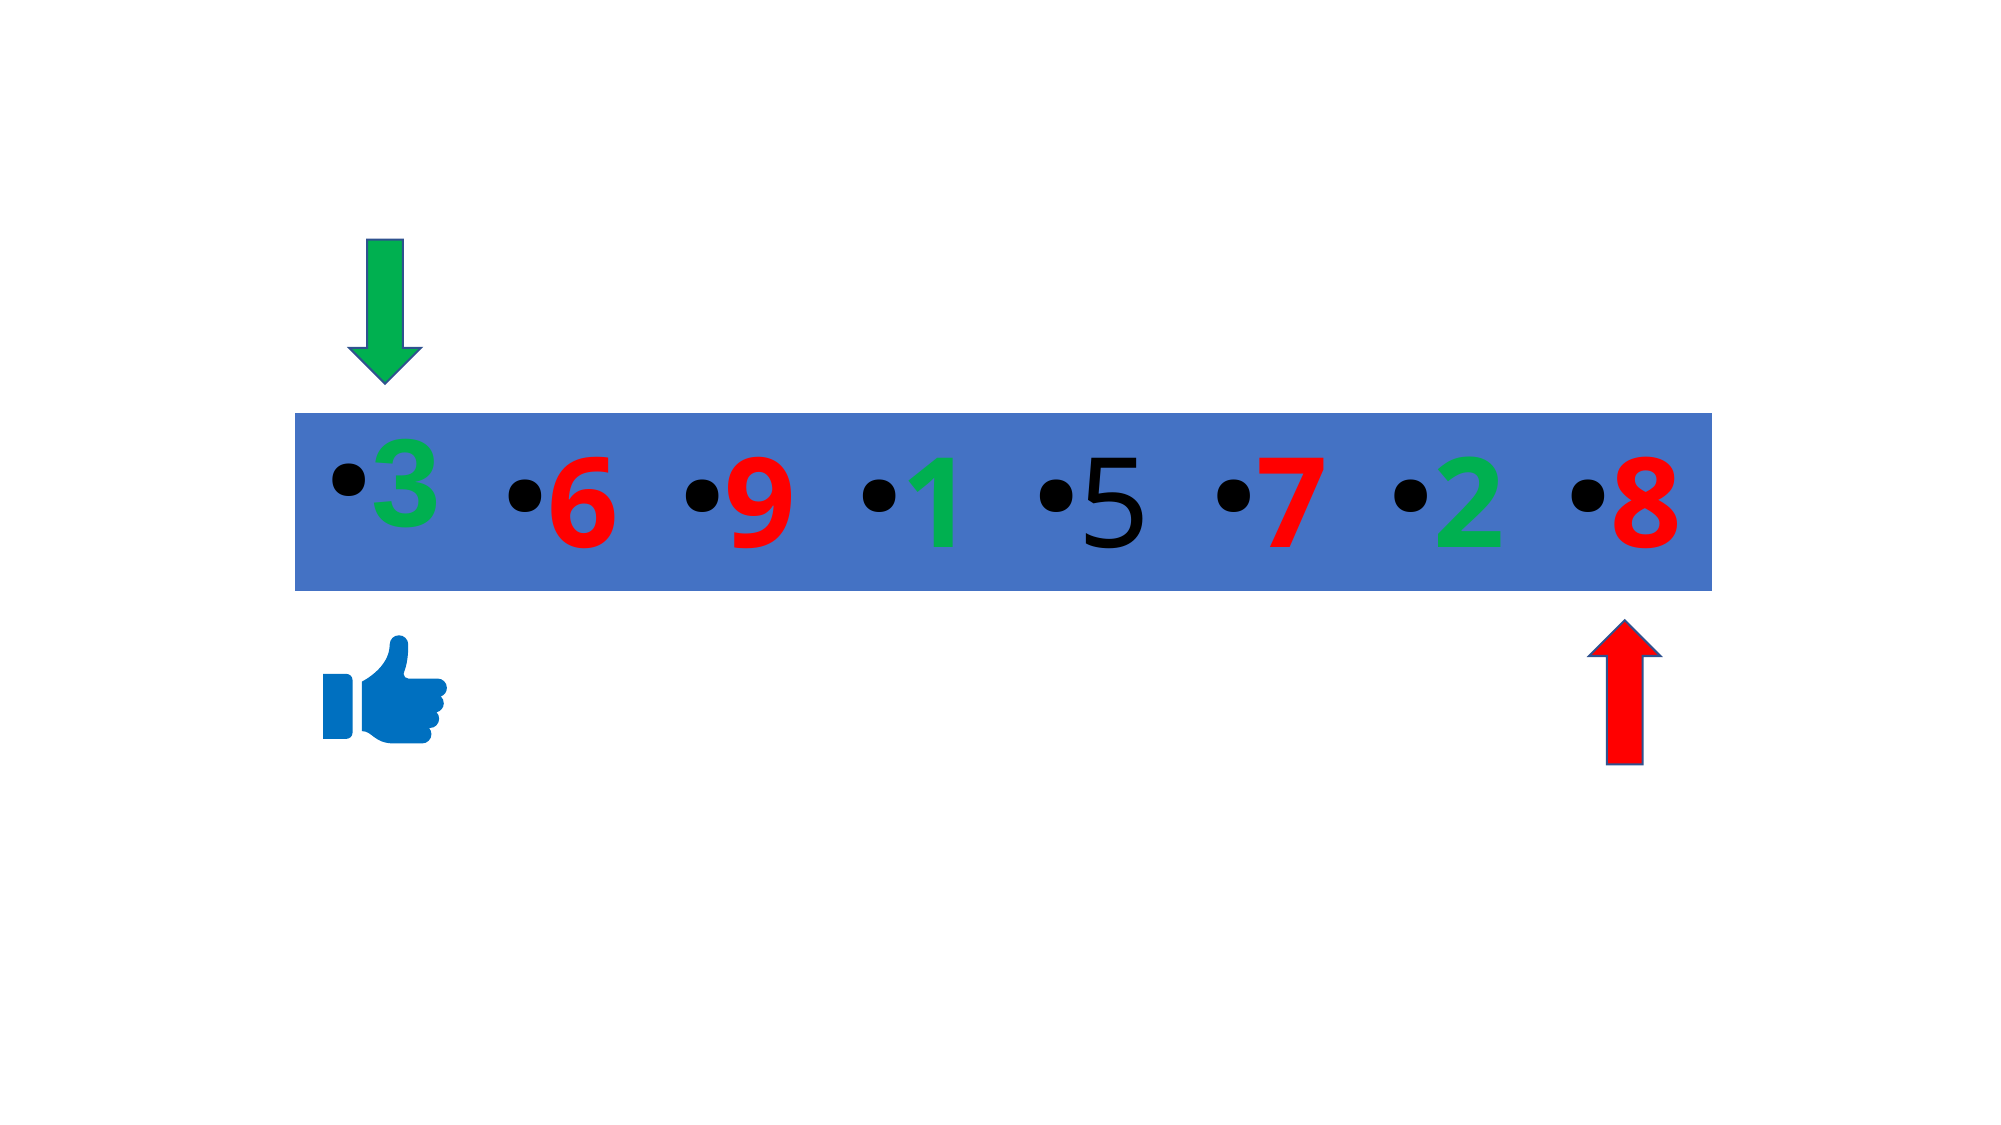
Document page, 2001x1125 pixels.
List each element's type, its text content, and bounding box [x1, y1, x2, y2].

text_box [349, 239, 421, 384]
table_header 6 [472, 413, 649, 591]
table_header 3 [295, 413, 472, 591]
table_header 5 [1004, 413, 1181, 591]
table_header 2 [1358, 413, 1535, 591]
table_header 7 [1181, 413, 1358, 591]
table_header 1 [826, 413, 1004, 591]
table_header 9 [649, 413, 826, 591]
table_header 8 [1535, 413, 1712, 591]
picture [310, 614, 461, 765]
text_box [1588, 620, 1661, 765]
